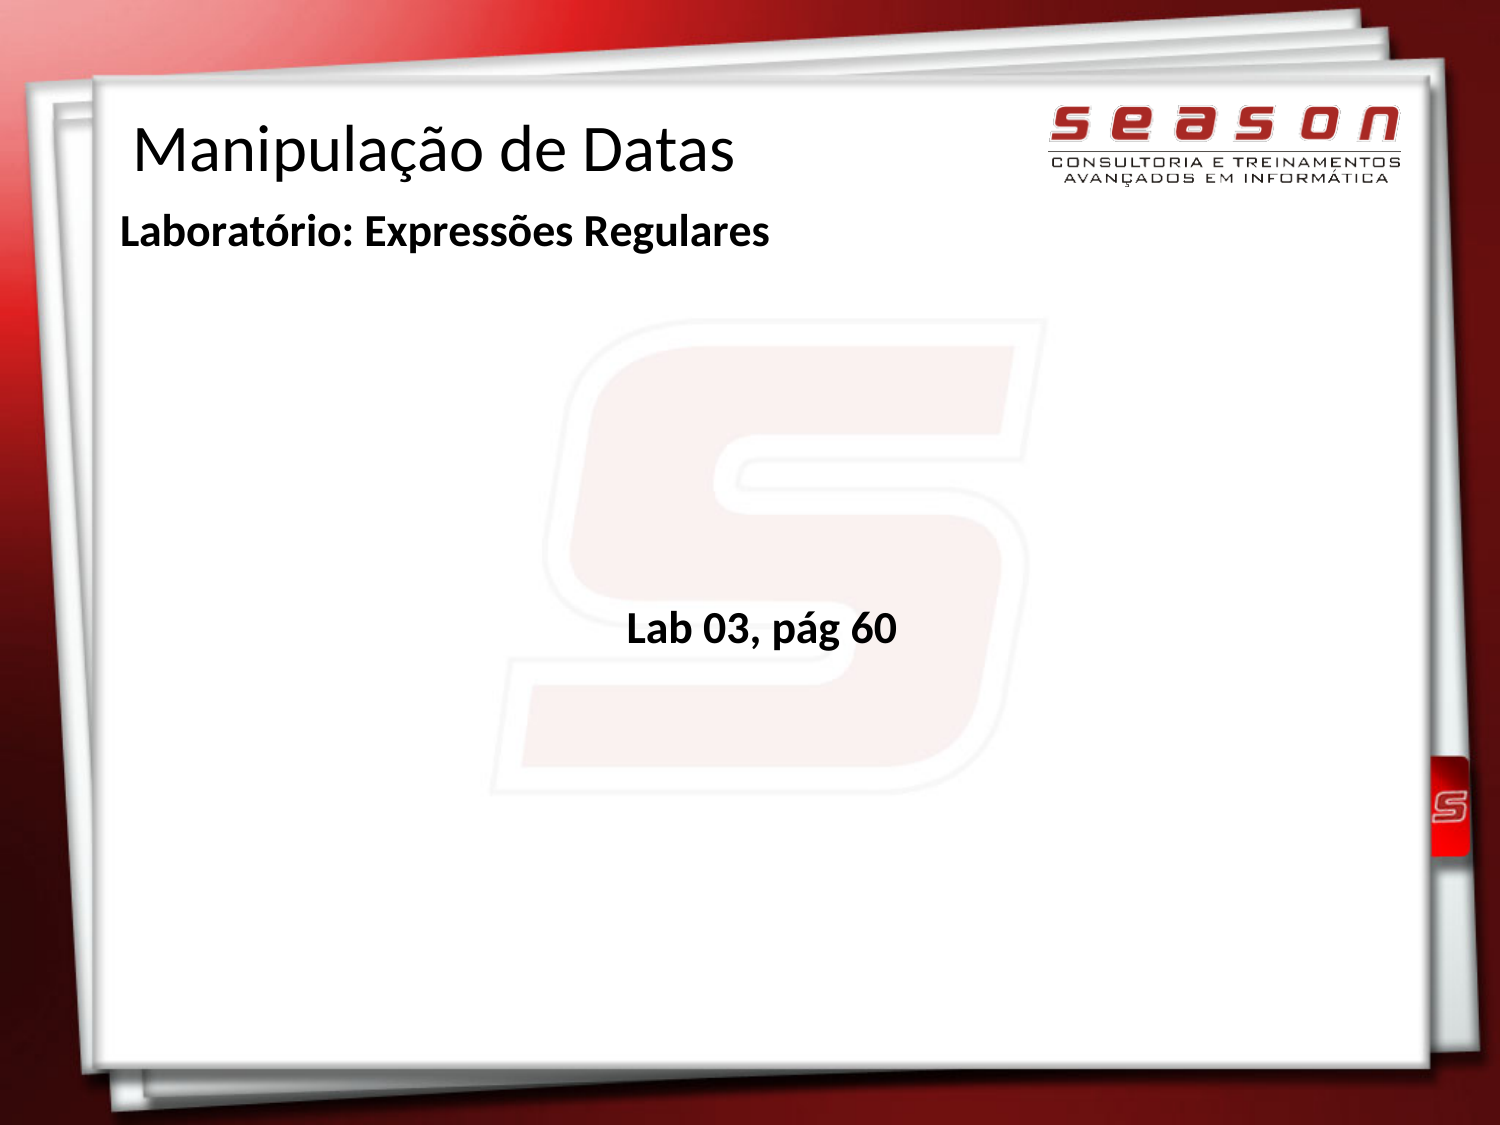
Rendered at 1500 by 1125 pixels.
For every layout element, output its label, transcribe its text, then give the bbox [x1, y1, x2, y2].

text_box Lab 03, pág 60 [165, 357, 1359, 894]
text_box Laboratório: Expressões Regulares [119, 200, 1240, 256]
picture [0, 0, 1500, 1125]
title Manipulação de Datas [118, 33, 1394, 257]
